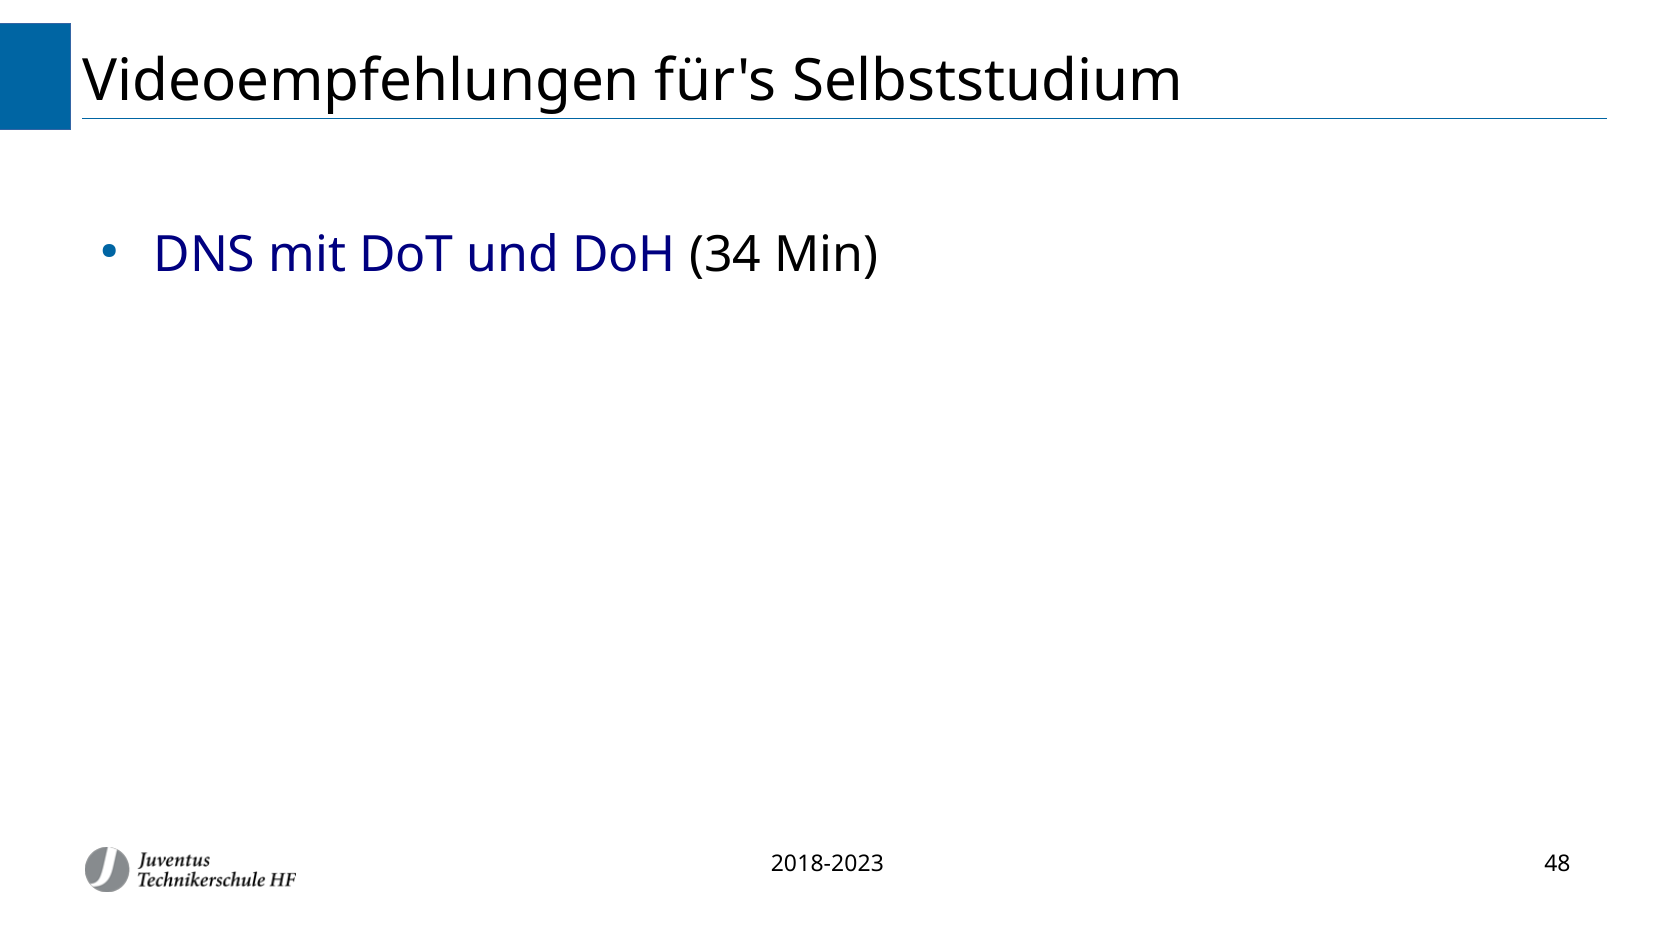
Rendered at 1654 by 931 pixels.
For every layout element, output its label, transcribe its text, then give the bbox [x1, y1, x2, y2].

list DNS mit DoT und DoH (34 Min) [82, 217, 1571, 758]
title Videoempfehlungen für's Selbststudium [82, 37, 1571, 119]
picture [85, 847, 296, 892]
